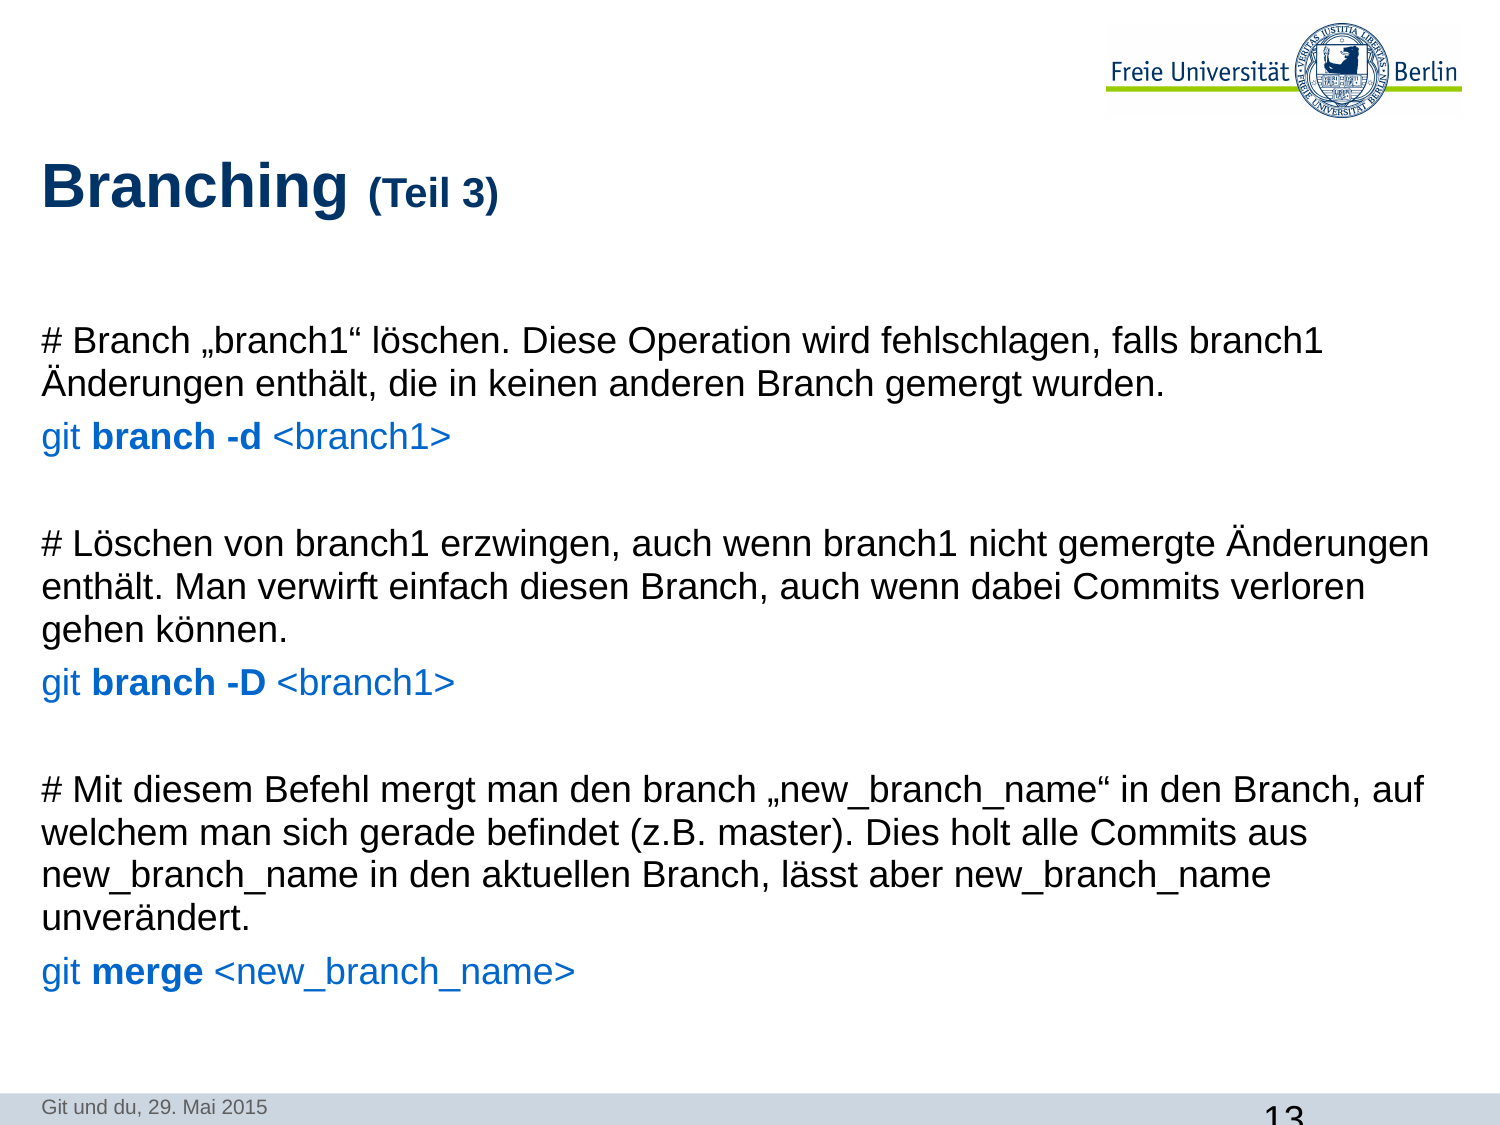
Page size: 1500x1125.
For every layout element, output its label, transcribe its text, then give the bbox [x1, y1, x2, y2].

title Branching (Teil 3) [41, 150, 1460, 221]
list # Branch „branch1“ löschen. Diese Operation wird fehlschlagen, falls branch1 Änderungen enthält, die in keinen anderen Branch gemergt wurden. git branch -d <branch1> # Löschen von branch1 erzwingen, auch wenn branch1 nicht gemergte Änderungen enthält. Man verwirft einfach diesen Branch, auch wenn dabei Commits verloren gehen können. git branch -D <branch1> # Mit diesem Befehl mergt man den branch „new_branch_name“ in den Branch, auf welchem man sich gerade befindet (z.B. master). Dies holt alle Commits aus new_branch_name in den aktuellen Branch, lässt aber new_branch_name unverändert. git merge <new_branch_name> [41, 265, 1460, 1064]
picture [1106, 23, 1462, 118]
